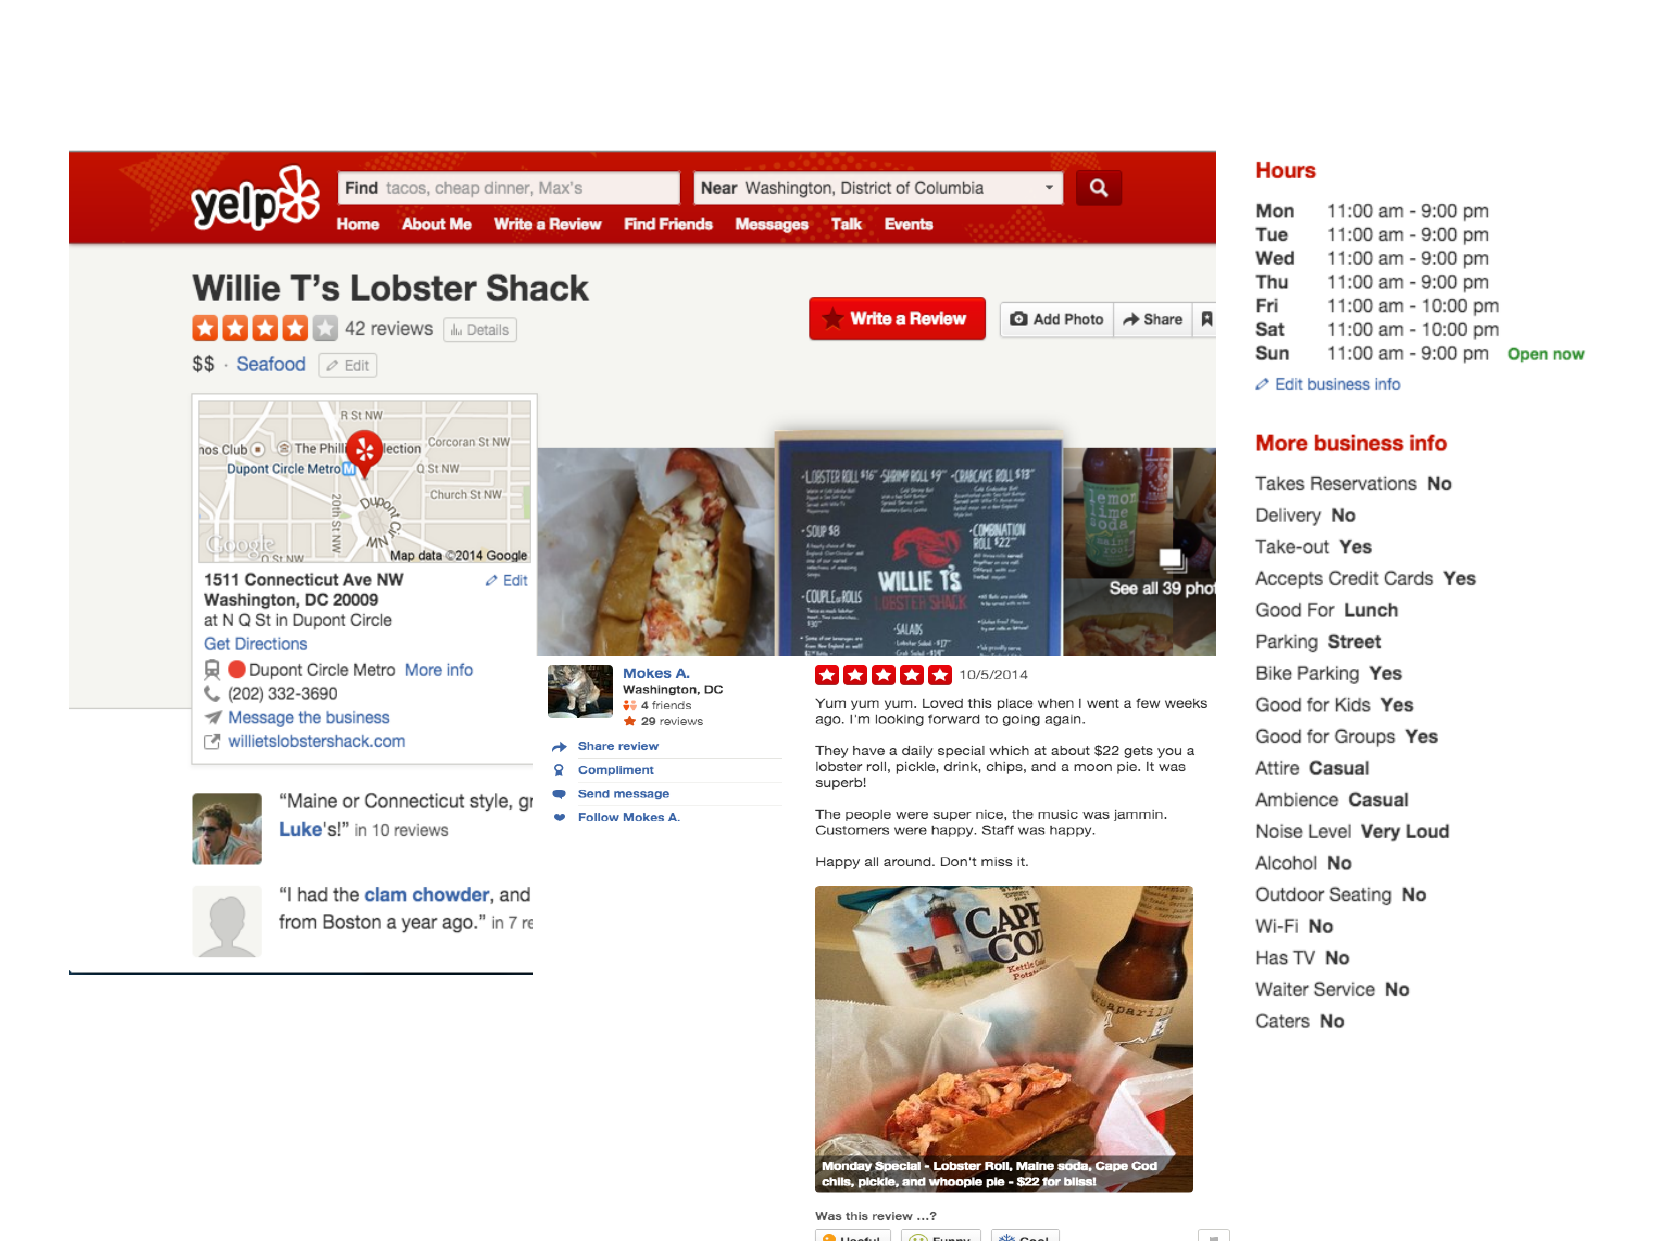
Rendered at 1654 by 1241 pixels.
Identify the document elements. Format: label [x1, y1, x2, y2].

picture [69, 149, 1654, 1241]
